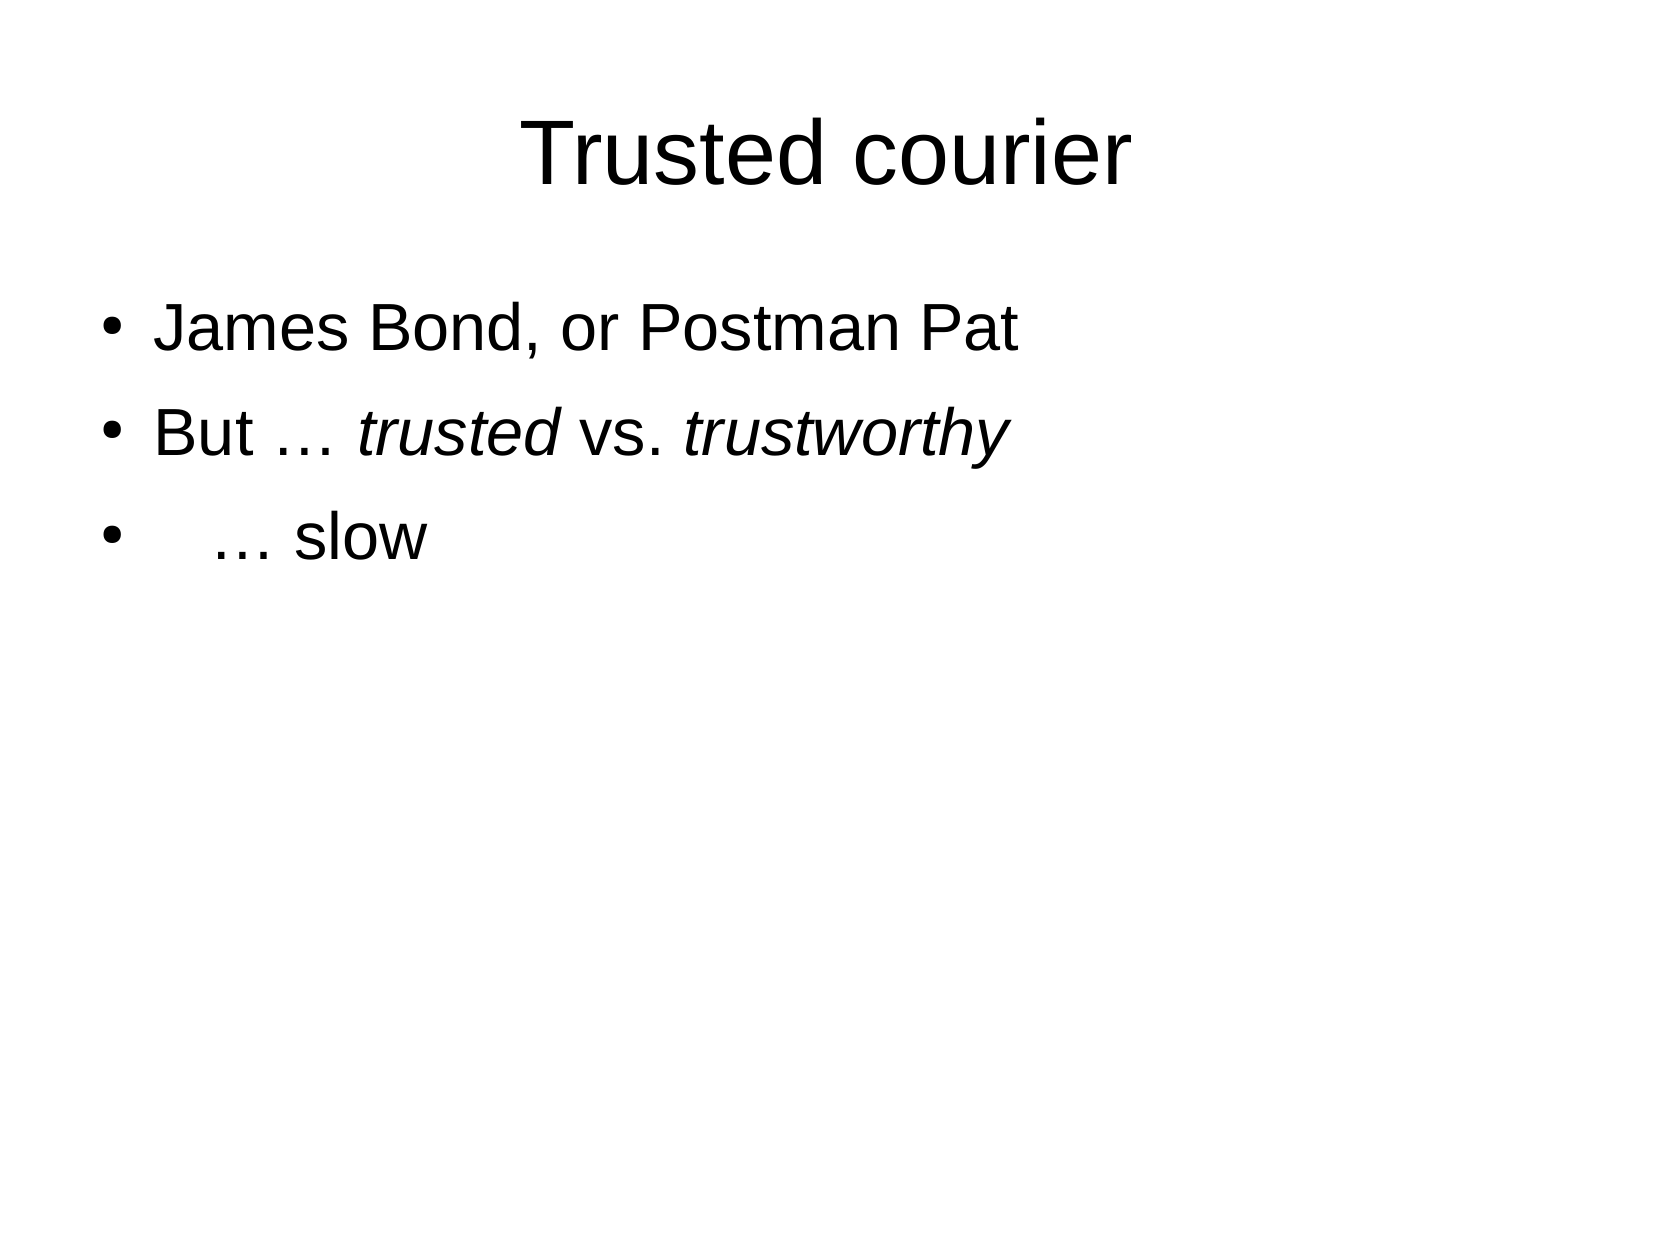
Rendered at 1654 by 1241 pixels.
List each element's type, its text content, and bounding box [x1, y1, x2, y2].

title Trusted courier [82, 56, 1571, 250]
list James Bond, or Postman Pat But … trusted vs. trustworthy … slow [82, 290, 1571, 1109]
